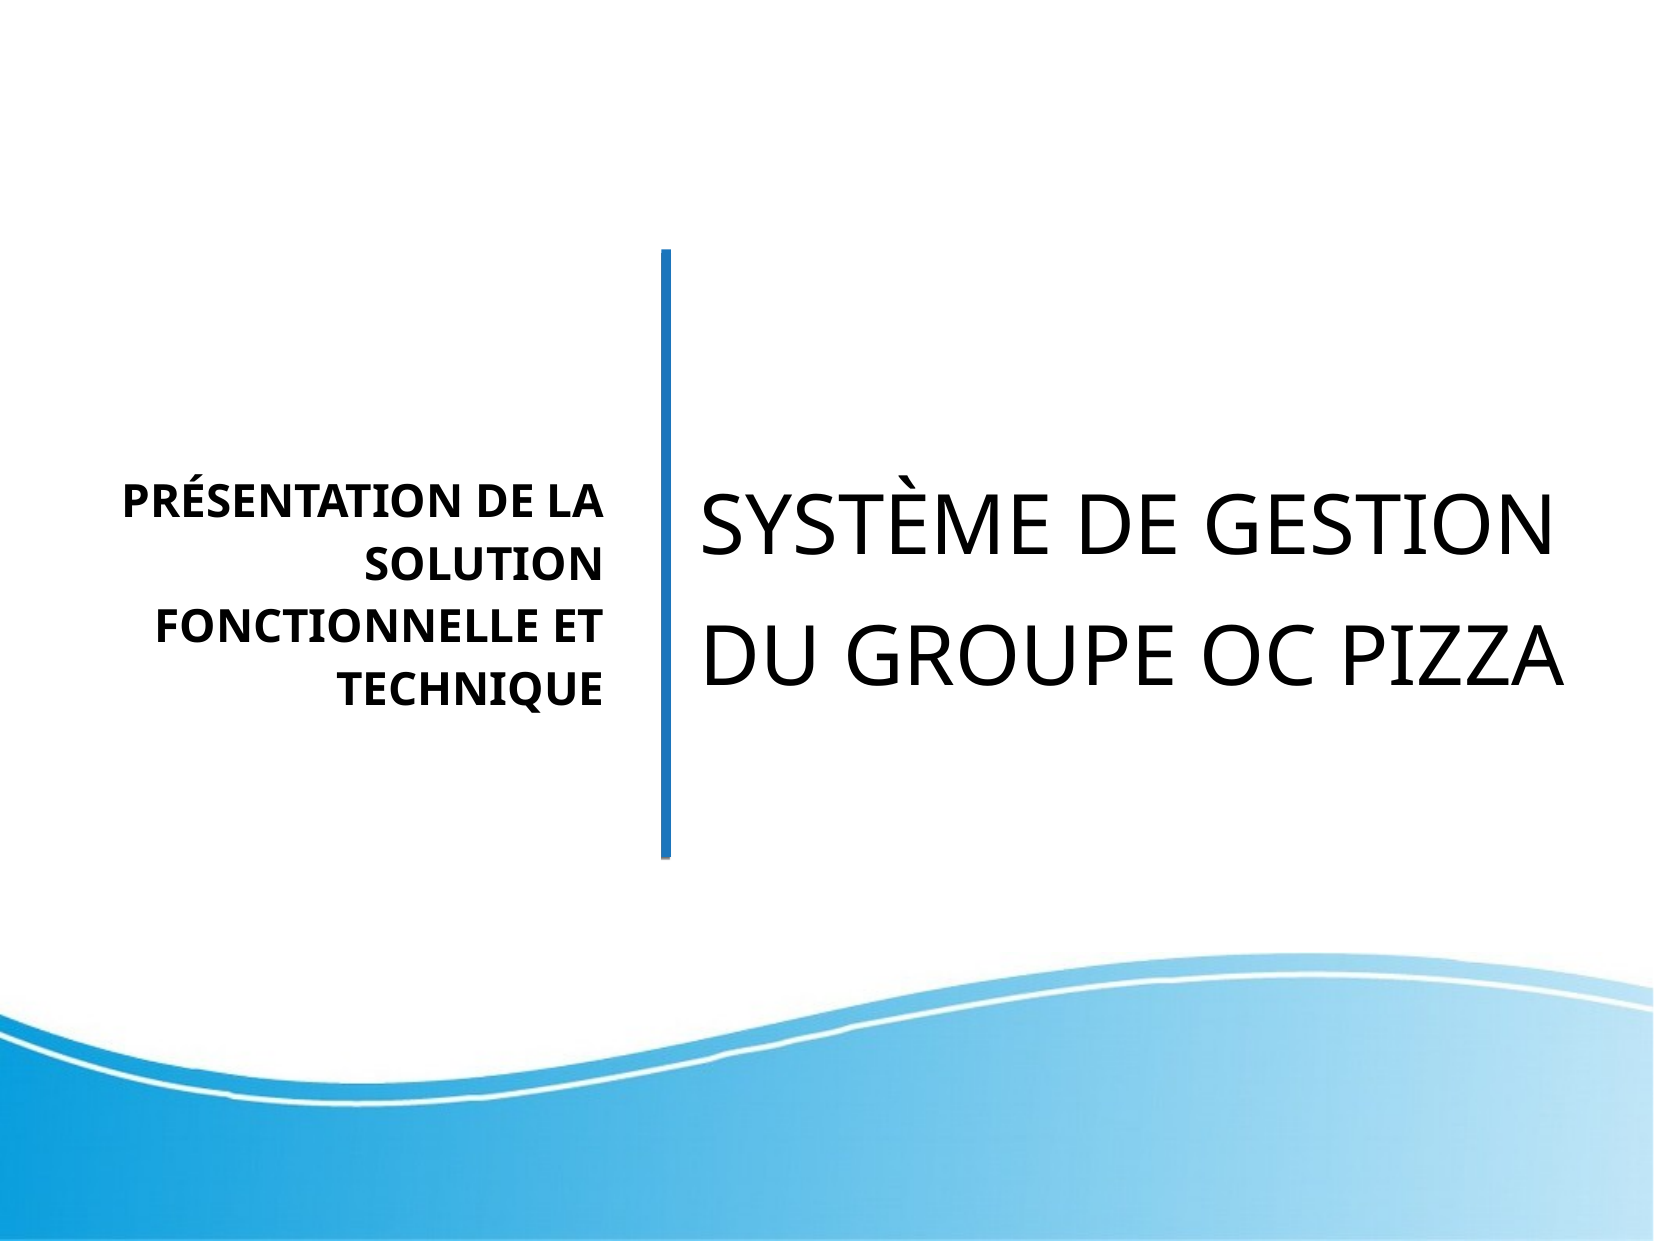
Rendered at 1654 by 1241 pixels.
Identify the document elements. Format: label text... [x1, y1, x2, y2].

title Système de gestion du groupe OC pizza [685, 377, 1583, 804]
text_box [661, 249, 671, 857]
text_box Présentation de la solution fonctionnelle et technique [72, 247, 620, 855]
picture [0, 952, 1654, 1241]
